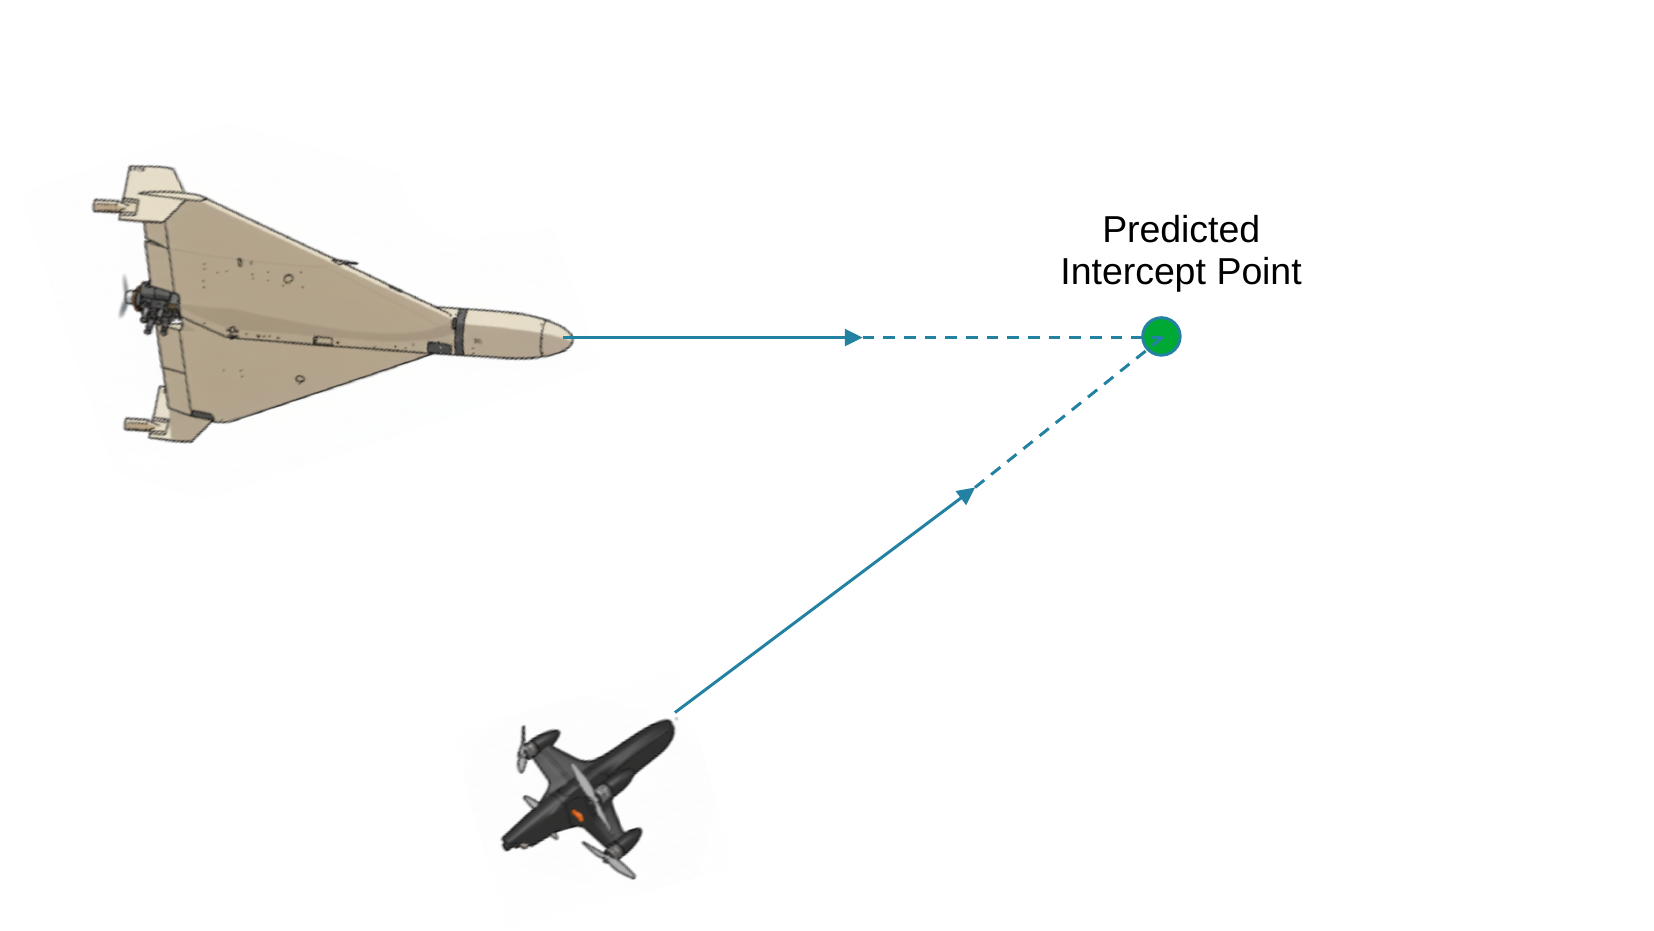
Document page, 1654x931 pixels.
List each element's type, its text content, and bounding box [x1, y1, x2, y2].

text_box [1142, 317, 1181, 356]
picture [18, 33, 601, 526]
text_box Predicted Intercept Point [1012, 201, 1351, 301]
picture [450, 667, 735, 931]
